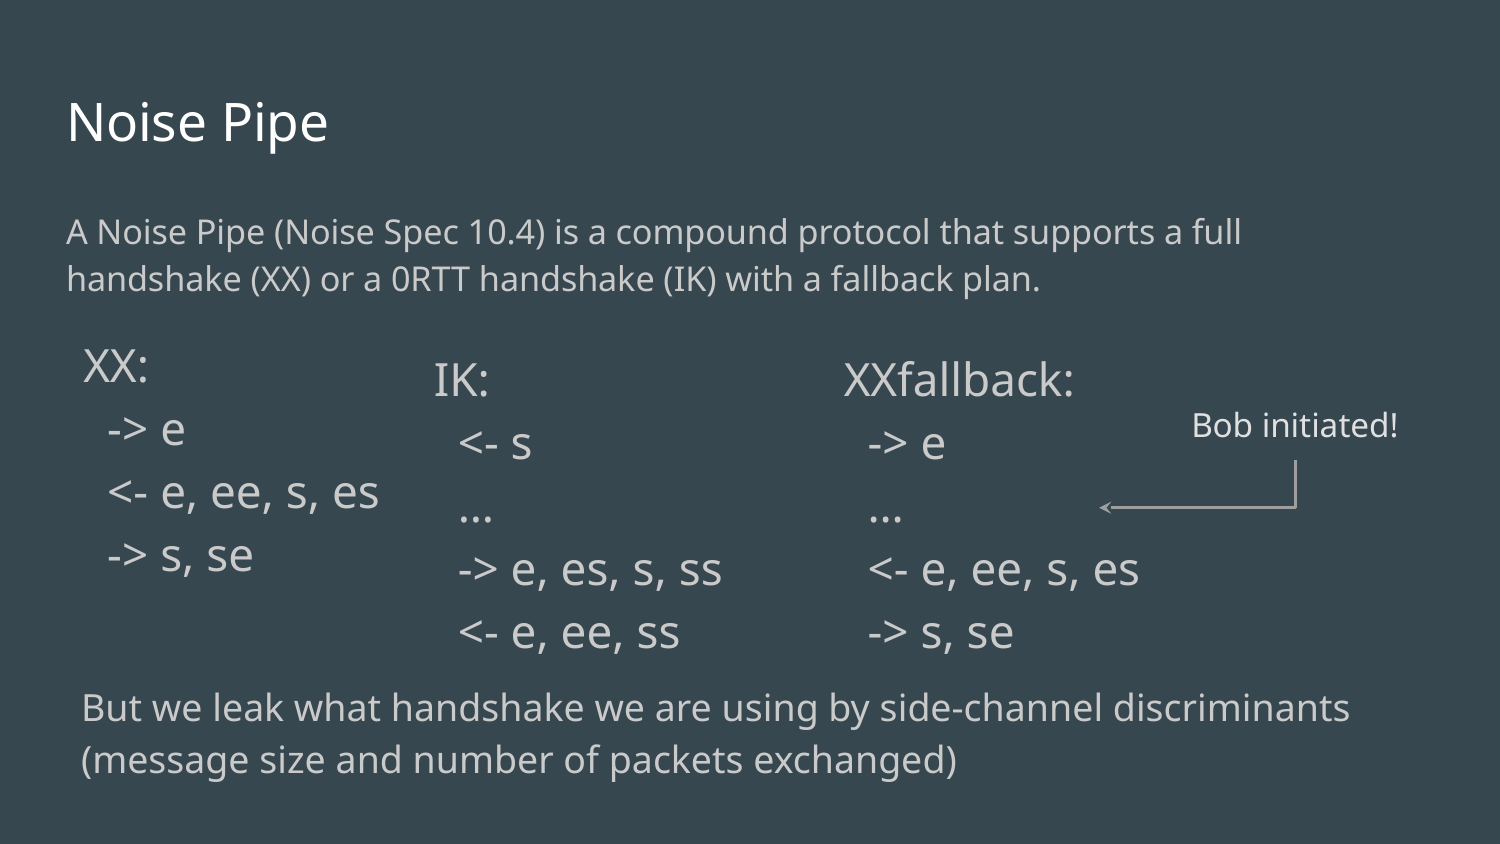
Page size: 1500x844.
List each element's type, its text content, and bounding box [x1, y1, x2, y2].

list IK: <- s … -> e, es, s, ss <- e, ee, ss [419, 327, 778, 662]
title Noise Pipe [51, 72, 1449, 167]
list XX: -> e <- e, ee, s, es -> s, se [68, 313, 419, 662]
list XXfallback: -> e … <- e, ee, s, es -> s, se [828, 327, 1180, 662]
list But we leak what handshake we are using by side-channel discriminants (message size and number of packets exchanged) [66, 662, 1434, 800]
list A Noise Pipe (Noise Spec 10.4) is a compound protocol that supports a full handshake (XX) or a 0RTT handshake (IK) with a fallback plan. [51, 189, 1419, 313]
text_box Bob initiated! [1156, 388, 1434, 459]
